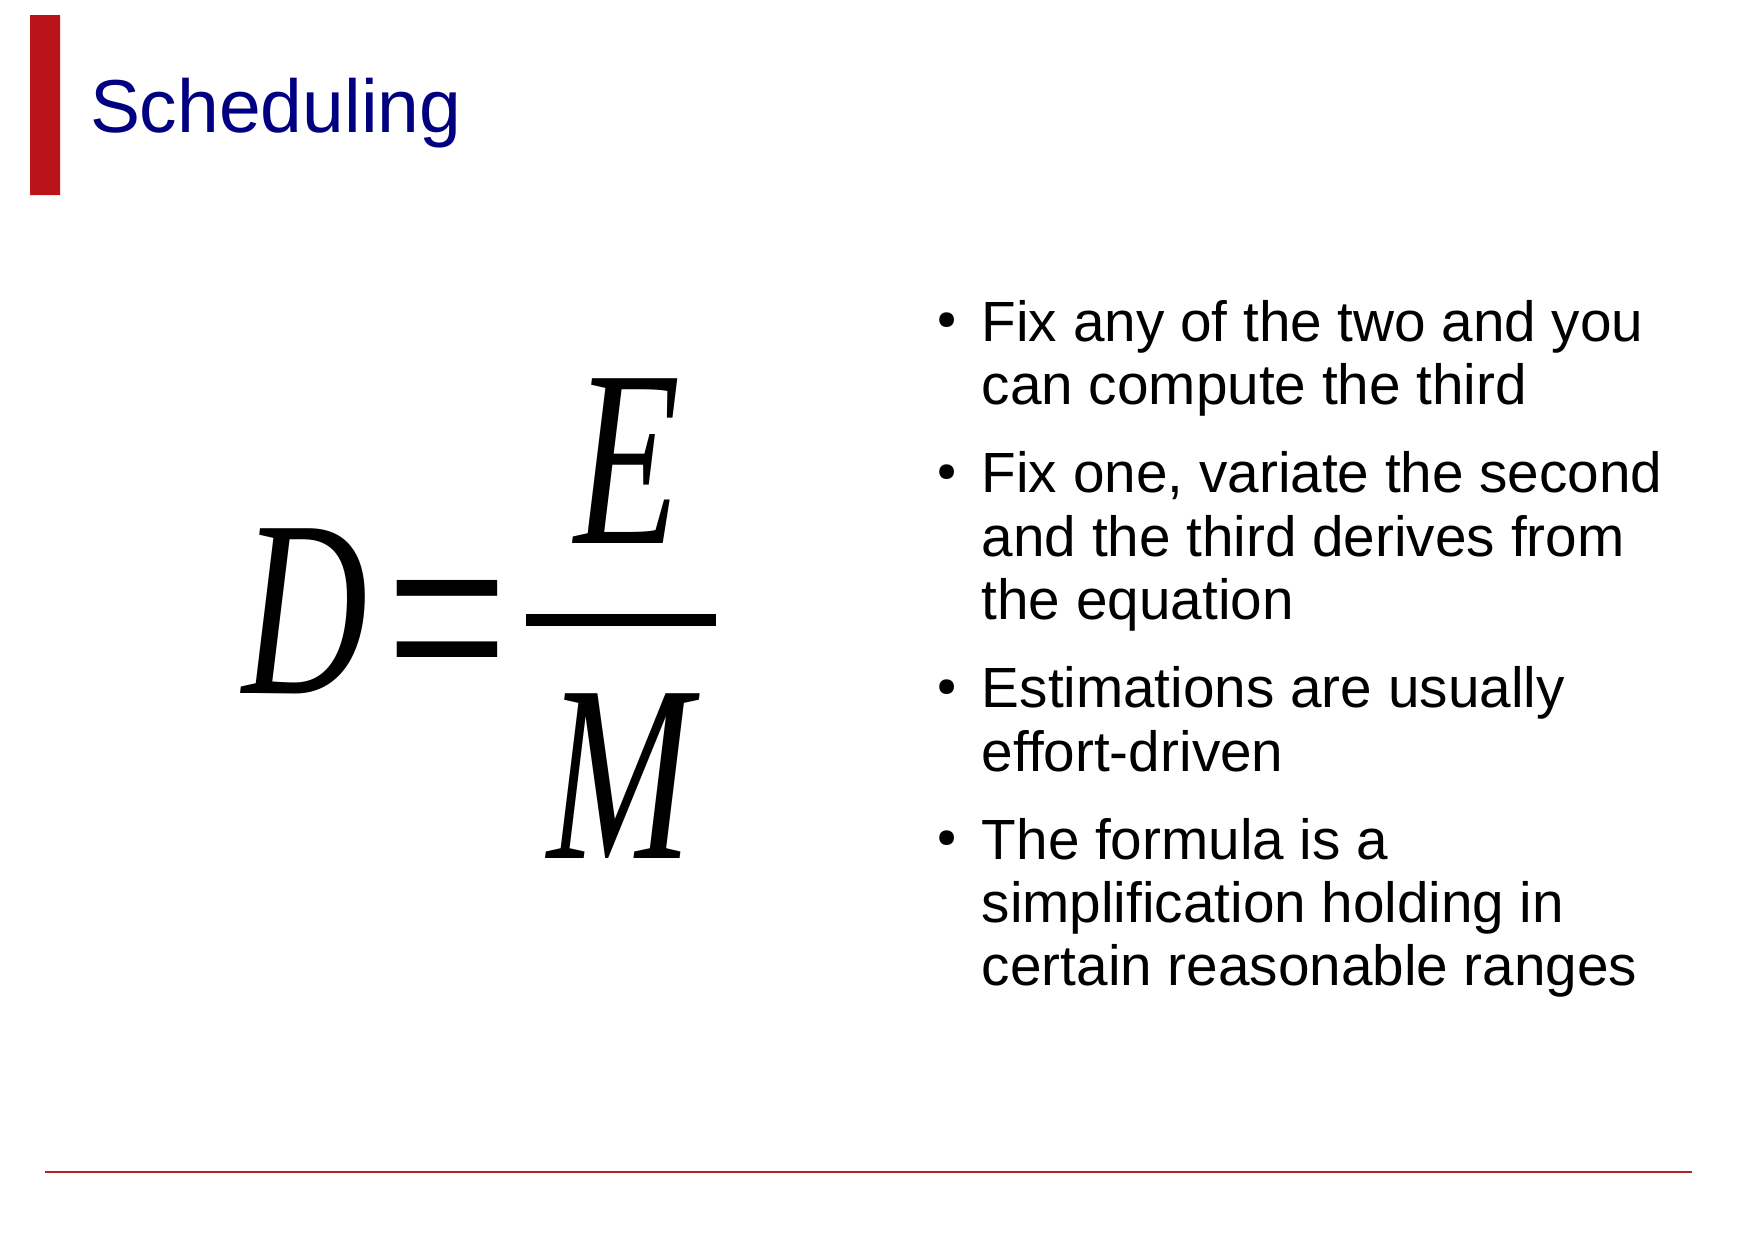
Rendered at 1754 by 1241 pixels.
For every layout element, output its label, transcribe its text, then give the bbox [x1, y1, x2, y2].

title Scheduling [90, 17, 1696, 196]
chart [210, 322, 747, 916]
list Fix any of the two and you can compute the third Fix one, variate the second and the third derives from the equation Estimations are usually effort-driven The formula is a simplification holding in certain reasonable ranges [921, 290, 1692, 1010]
